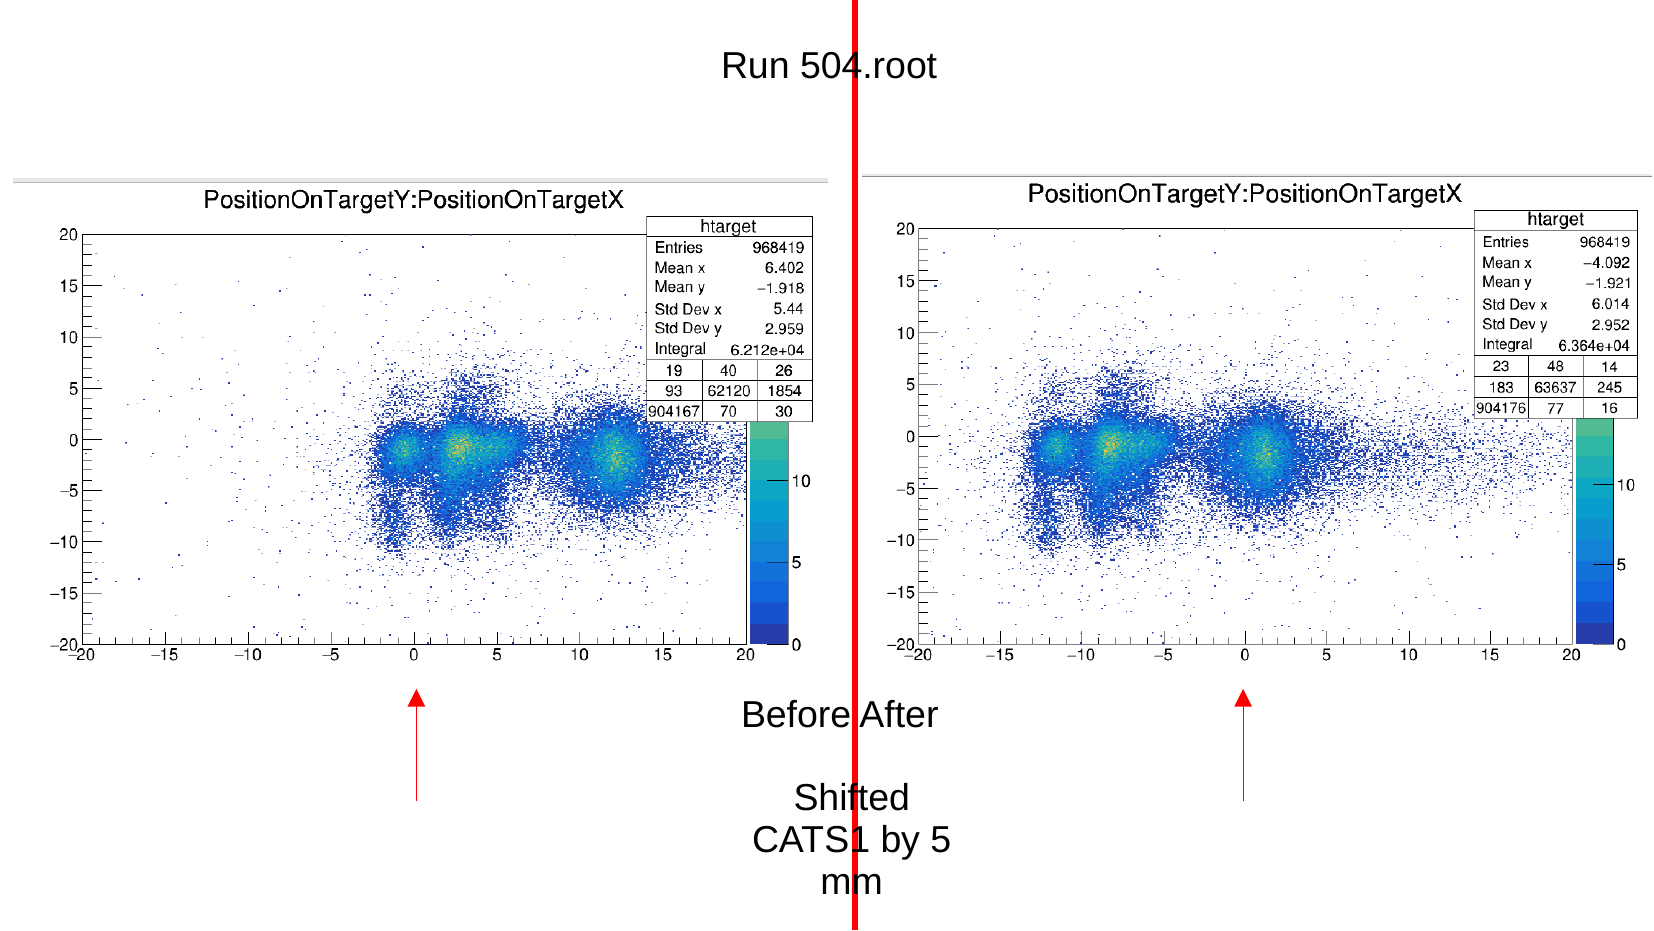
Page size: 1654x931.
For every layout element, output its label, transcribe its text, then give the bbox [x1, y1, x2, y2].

picture [862, 174, 1652, 676]
picture [13, 178, 828, 695]
text_box Run 504.root [706, 37, 1307, 95]
text_box Before After [726, 685, 989, 743]
text_box Shifted CATS1 by 5 mm [720, 769, 983, 910]
